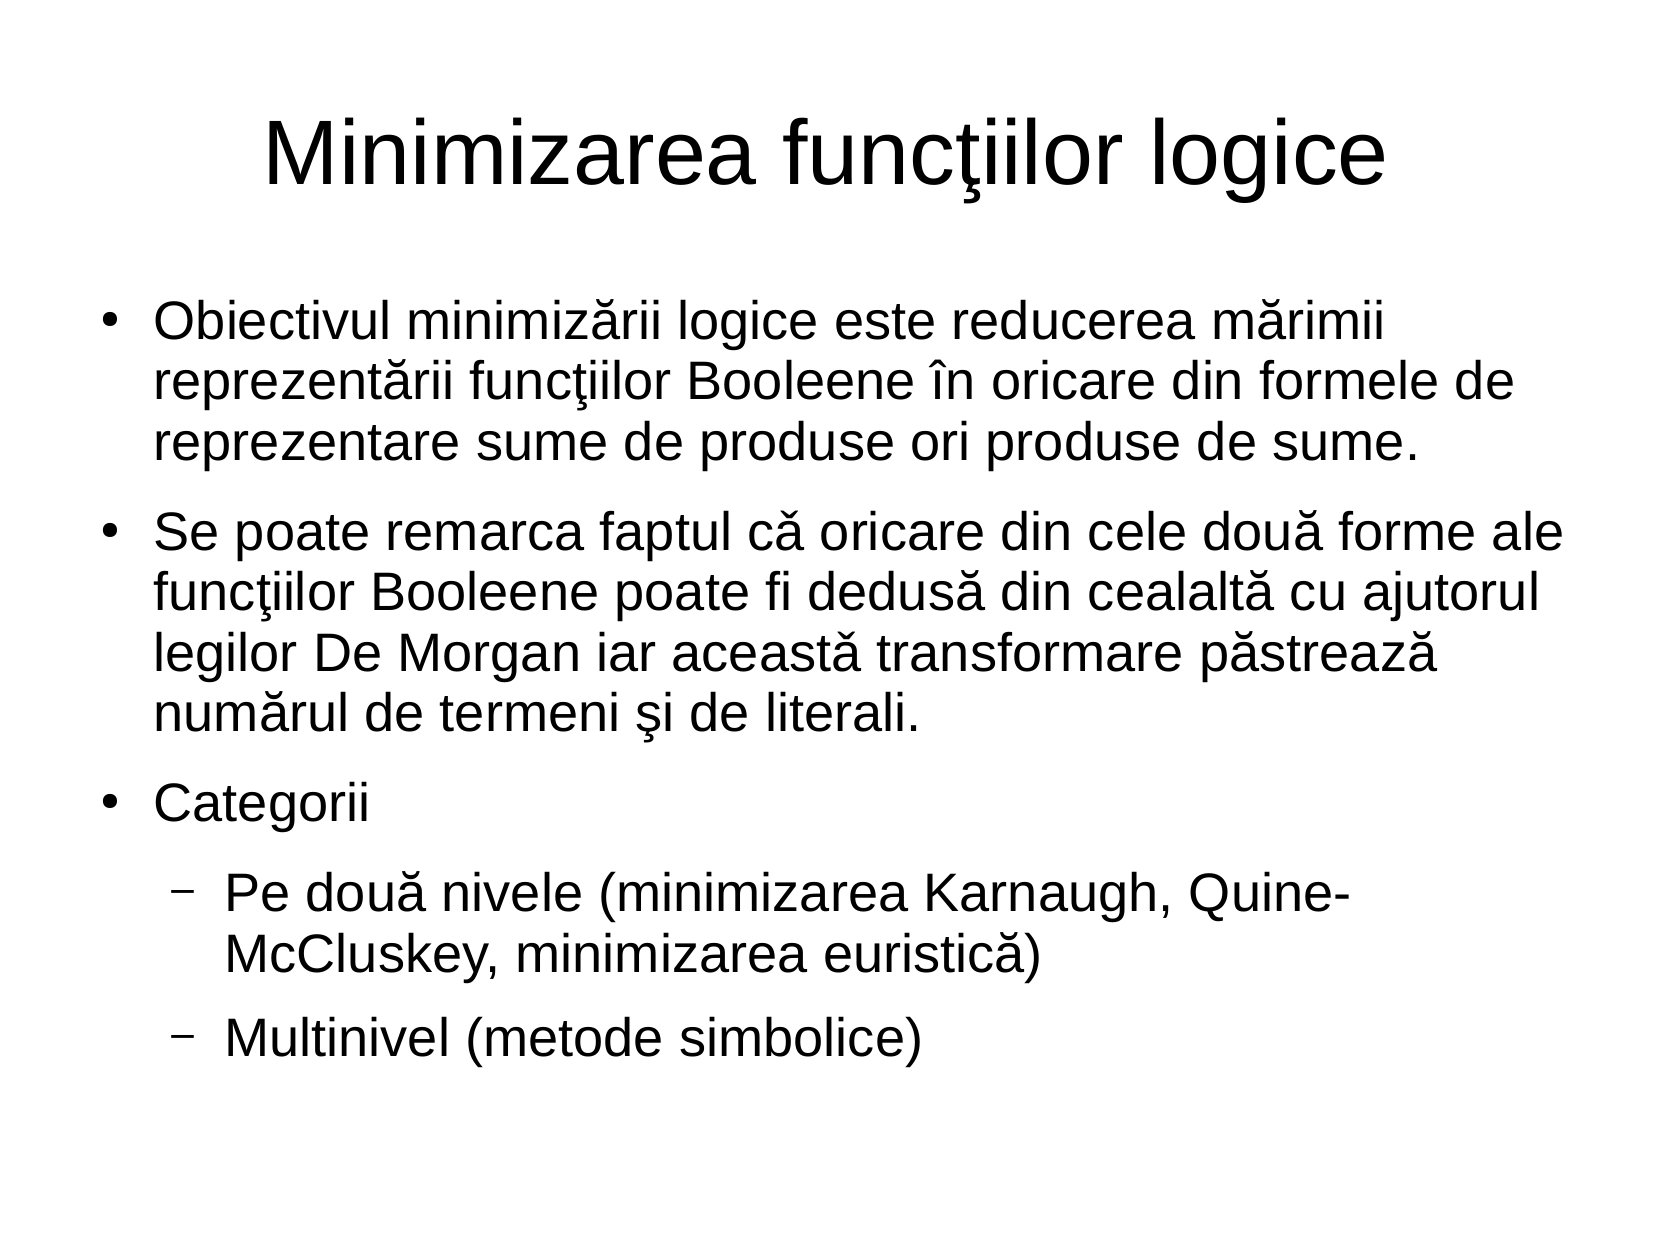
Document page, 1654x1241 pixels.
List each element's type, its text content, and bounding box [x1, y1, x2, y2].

list Obiectivul minimizării logice este reducerea mărimii reprezentării funcţiilor Booleene în oricare din formele de reprezentare sume de produse ori produse de sume. Se poate remarca faptul cǎ oricare din cele două forme ale funcţiilor Booleene poate fi dedusă din cealaltă cu ajutorul legilor De Morgan iar aceastǎ transformare păstrează numărul de termeni şi de literali. Categorii Pe două nivele (minimizarea Karnaugh, Quine-McCluskey, minimizarea euristică) Multinivel (metode simbolice) [82, 290, 1571, 1241]
title Minimizarea funcţiilor logice [82, 49, 1571, 257]
